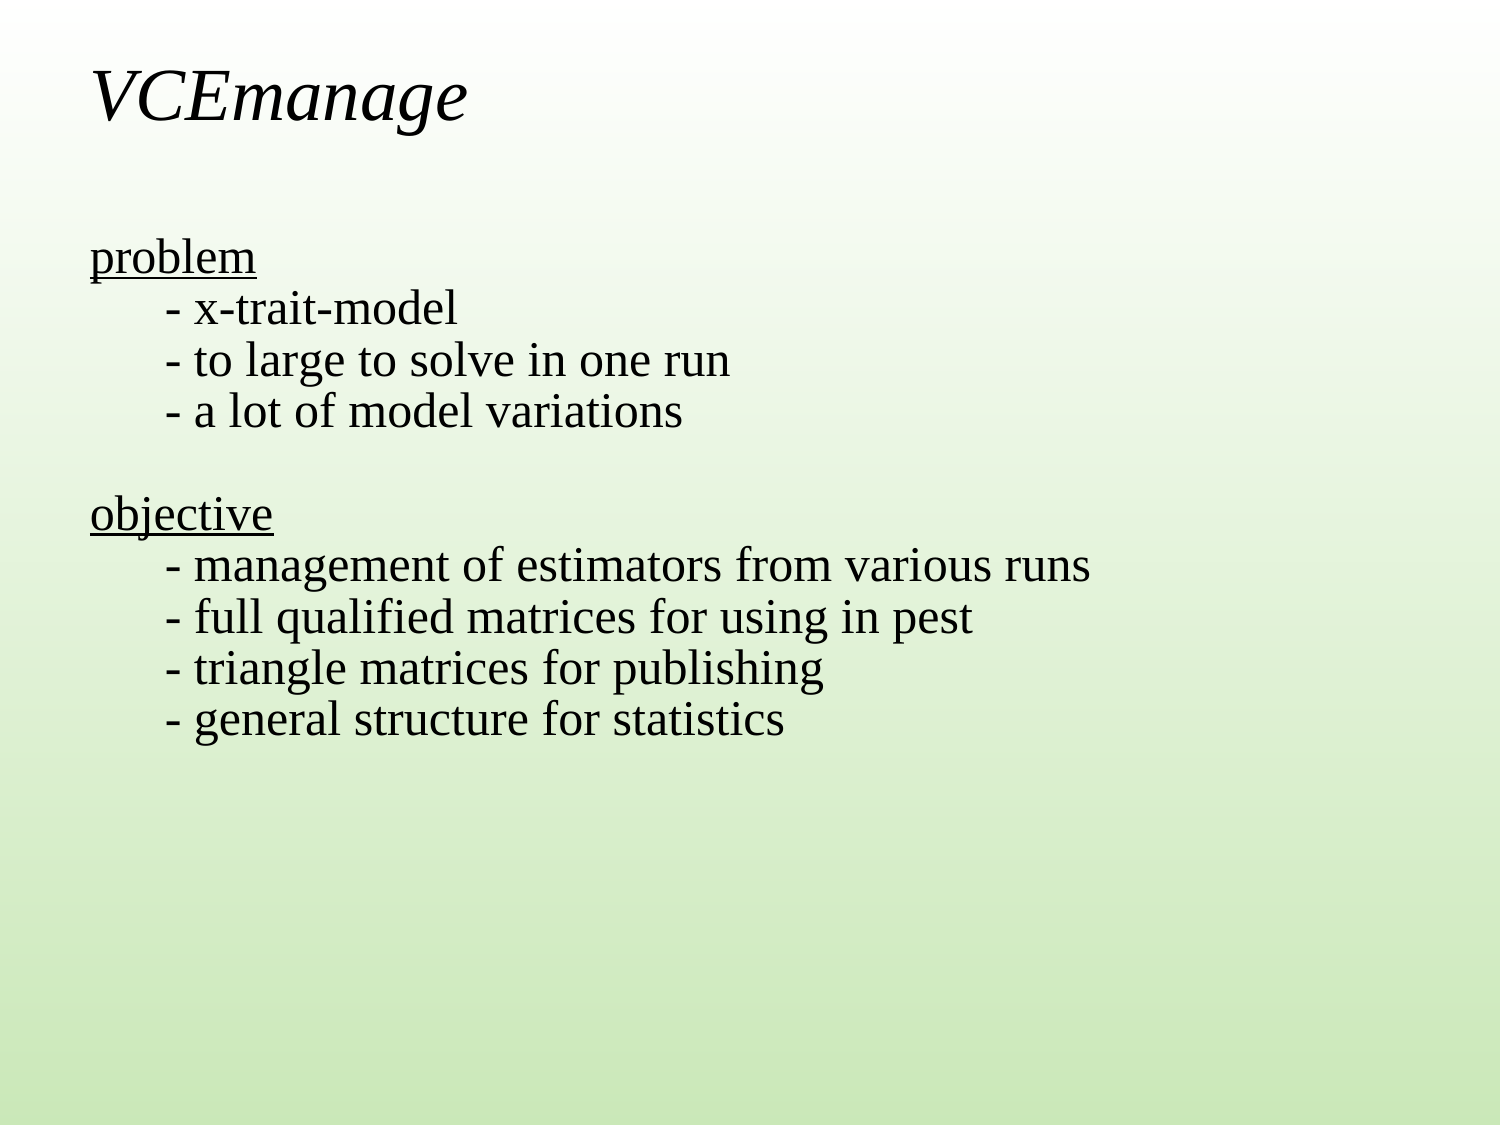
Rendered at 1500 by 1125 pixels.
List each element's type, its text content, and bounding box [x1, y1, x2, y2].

text_box problem - x-trait-model - to large to solve in one run - a lot of model variations objective - management of estimators from various runs - full qualified matrices for using in pest - triangle matrices for publishing - general structure for statistics [75, 224, 1105, 758]
text_box VCEmanage [75, 51, 503, 150]
